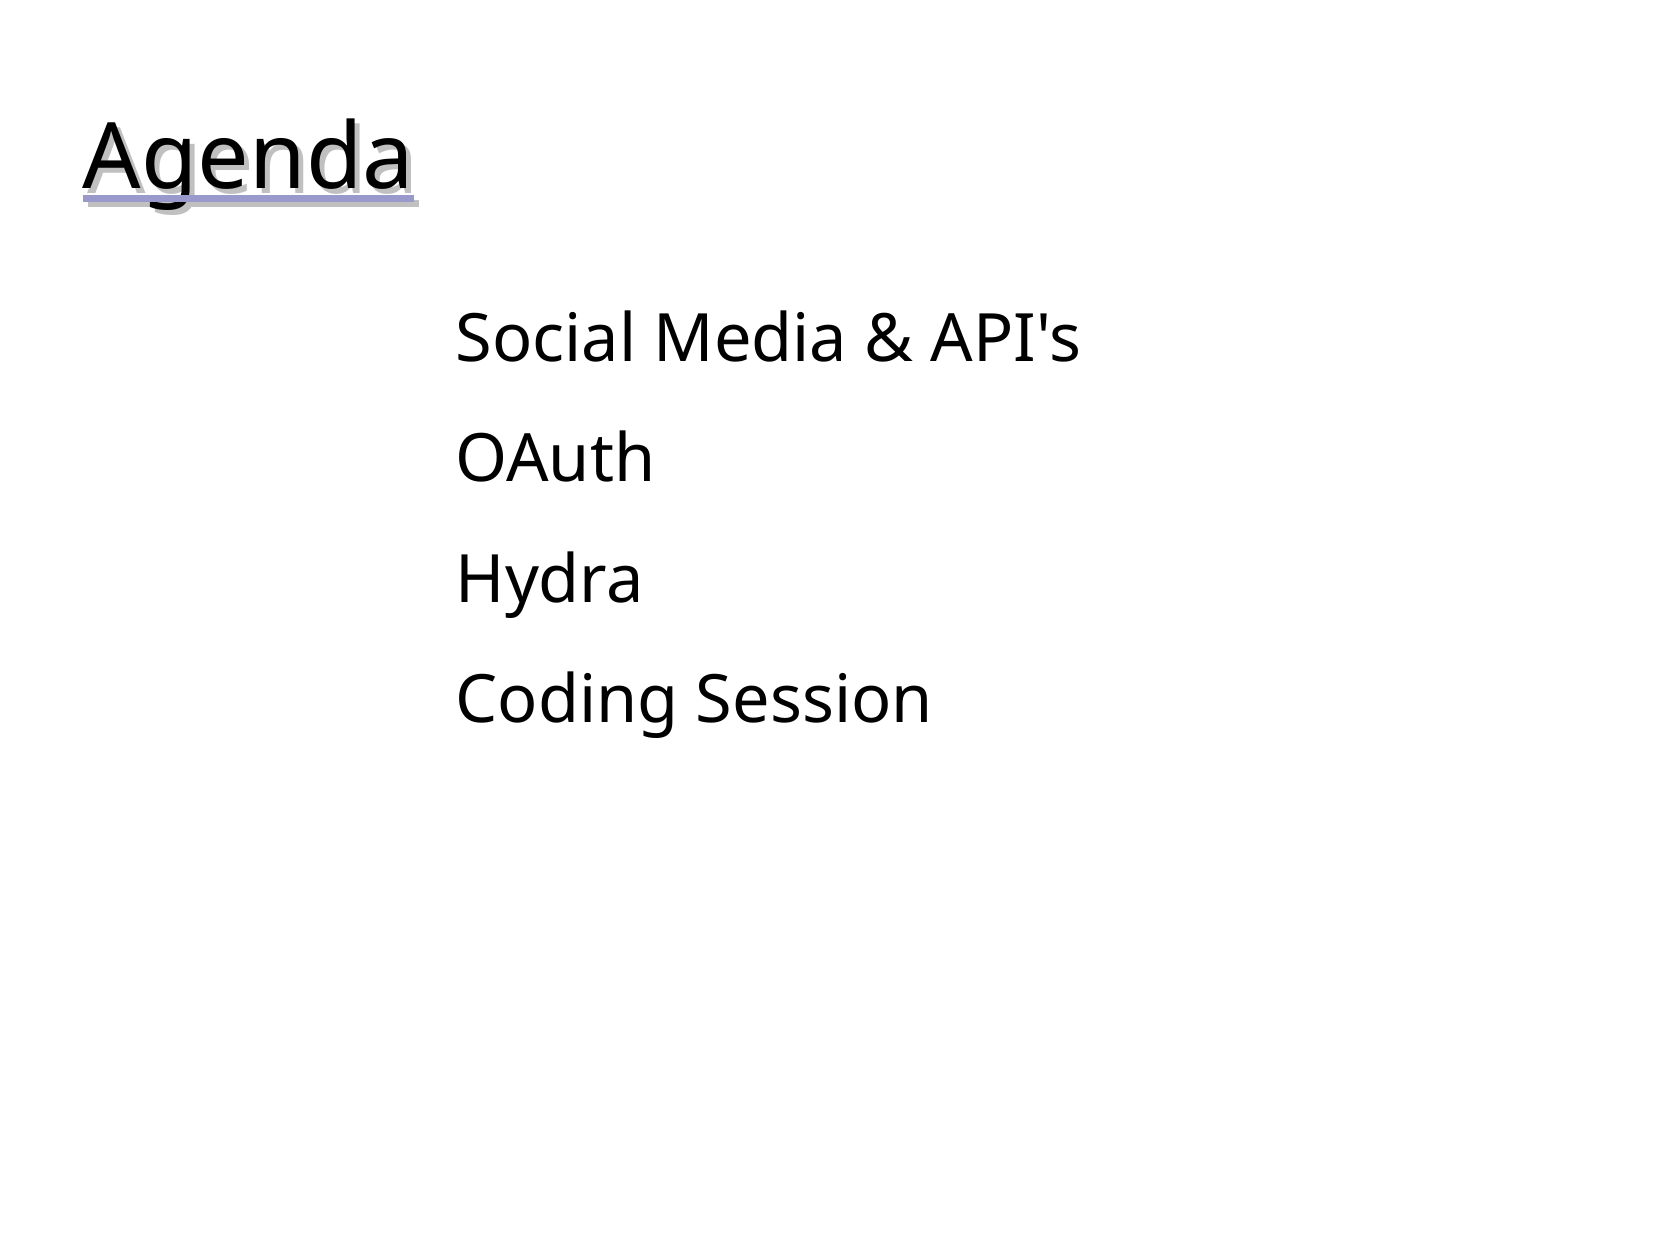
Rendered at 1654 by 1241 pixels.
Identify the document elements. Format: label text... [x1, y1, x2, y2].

list Social Media & API's OAuth Hydra Coding Session [455, 290, 1198, 1010]
title Agenda [82, 49, 1571, 257]
